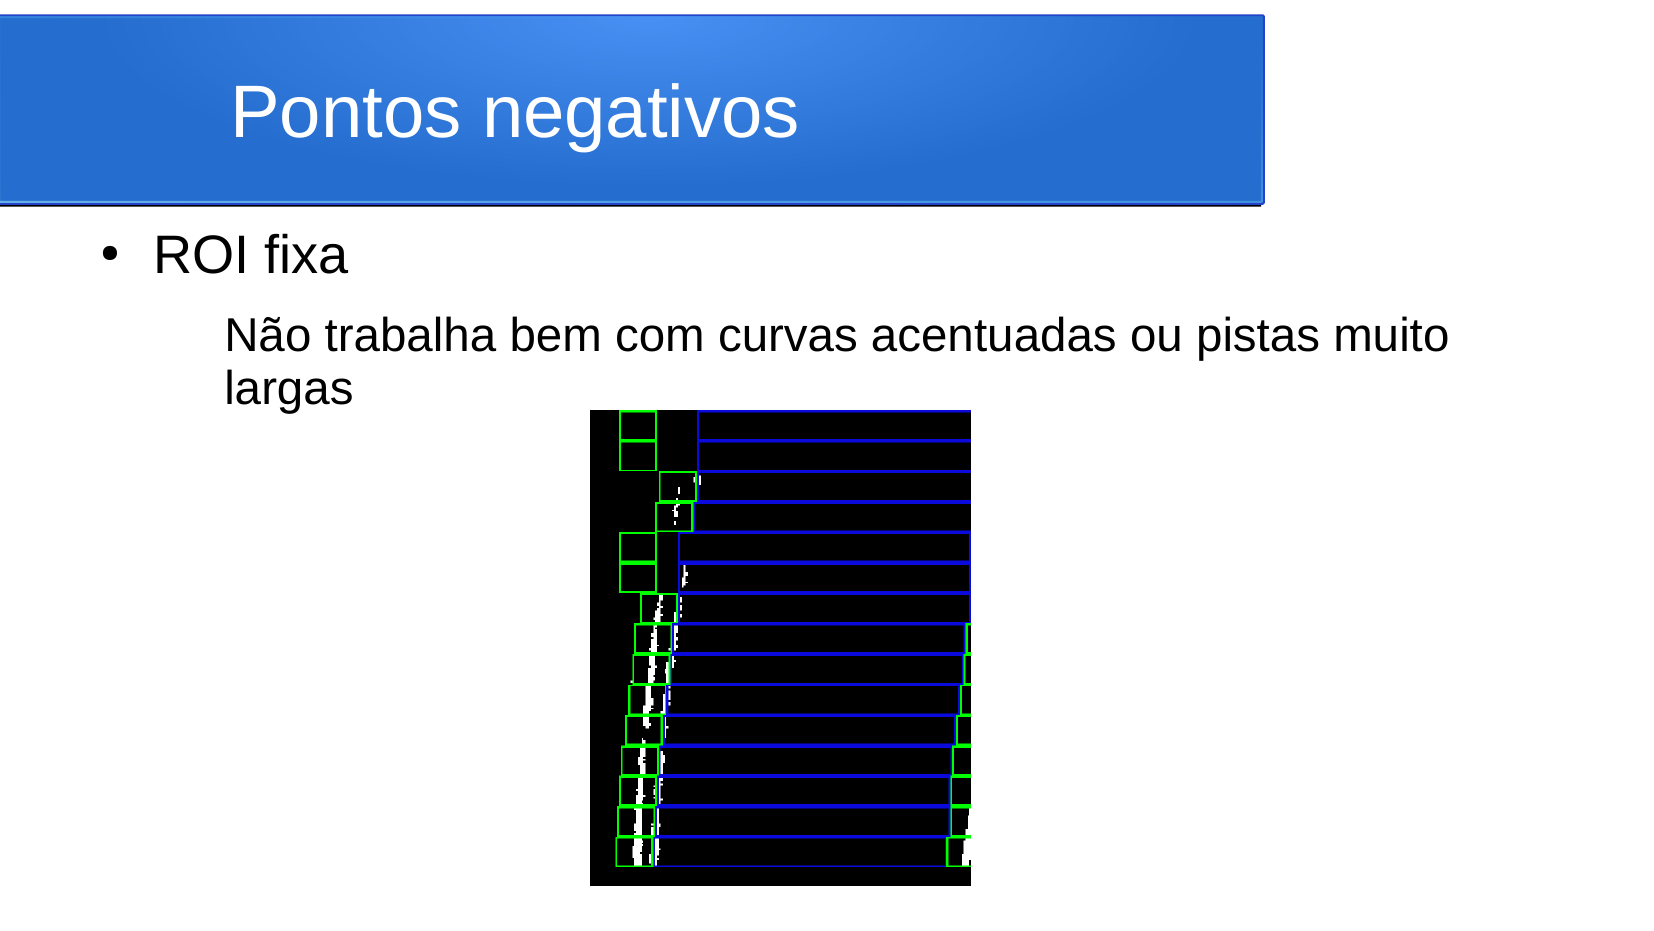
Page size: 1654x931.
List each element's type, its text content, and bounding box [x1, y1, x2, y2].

list ROI fixa Não trabalha bem com curvas acentuadas ou pistas muito largas [82, 224, 1571, 764]
picture [590, 410, 971, 886]
title Pontos negativos [82, 35, 1235, 189]
